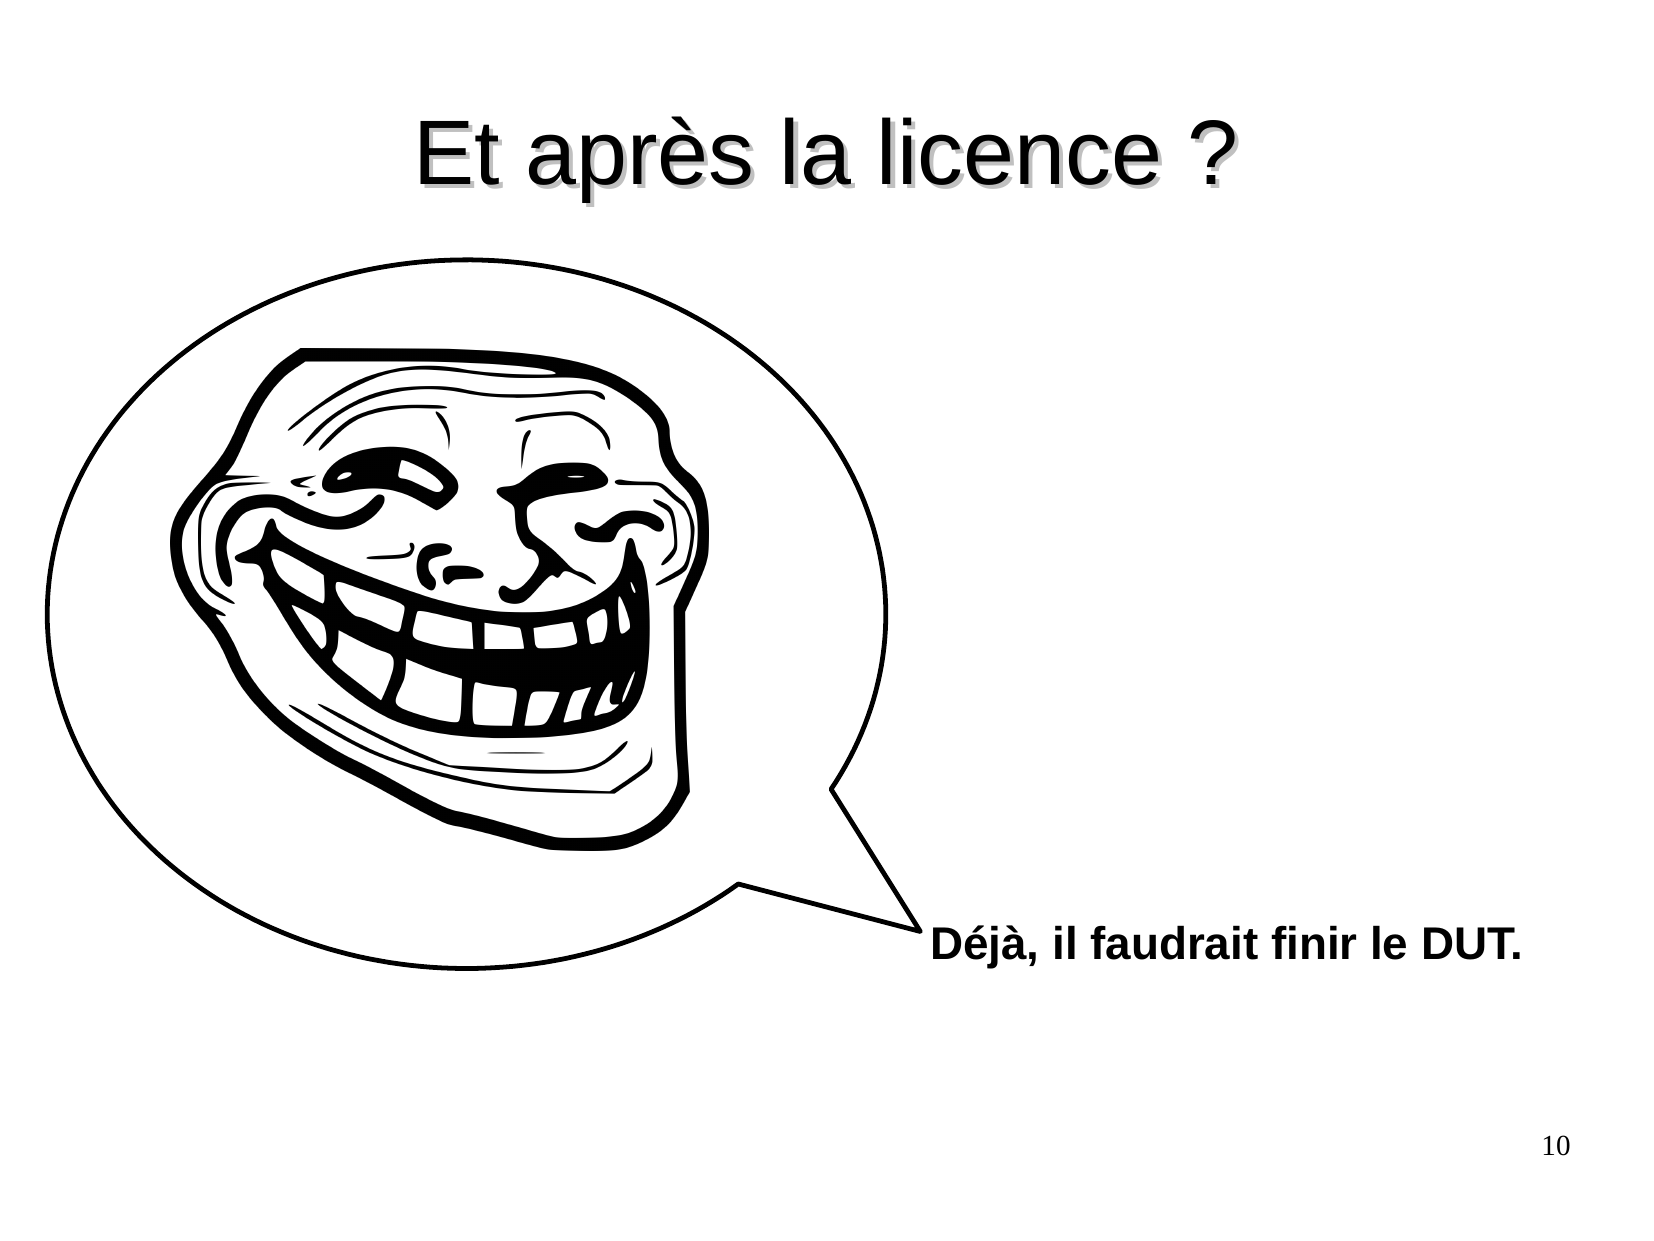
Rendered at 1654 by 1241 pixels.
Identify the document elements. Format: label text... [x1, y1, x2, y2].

text_box Déjà, il faudrait finir le DUT. [915, 910, 1565, 1028]
picture [170, 348, 709, 851]
title Et après la licence ? [82, 49, 1571, 257]
picture [170, 348, 184, 359]
